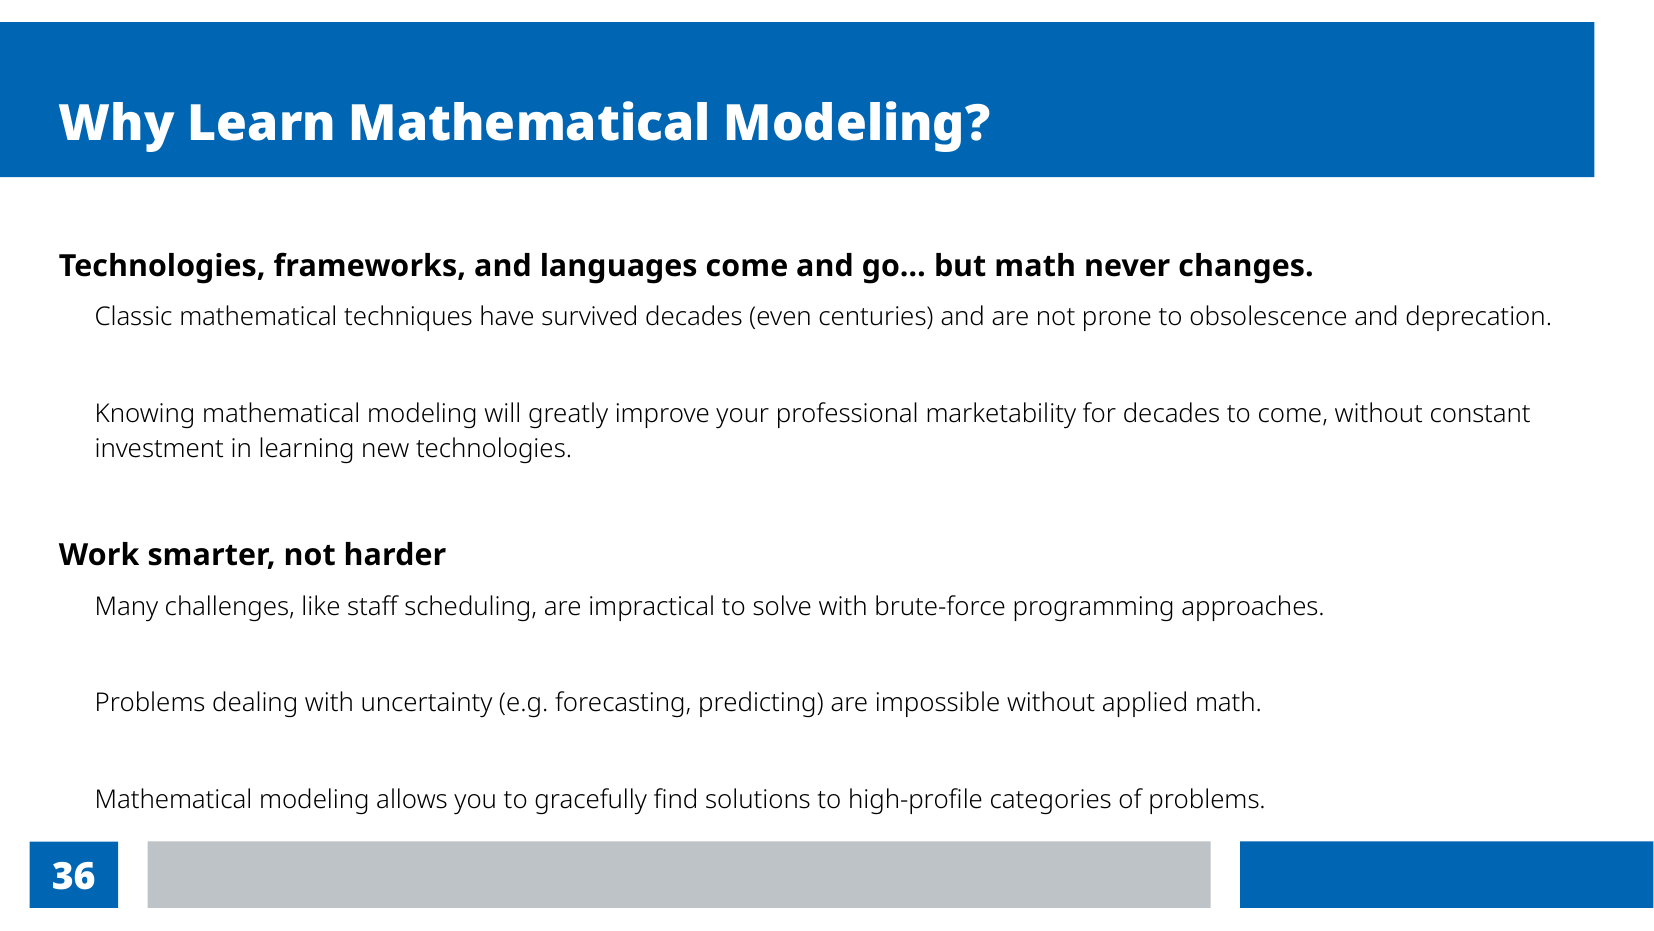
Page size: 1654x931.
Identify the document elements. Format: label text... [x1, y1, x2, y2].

list Technologies, frameworks, and languages come and go… but math never changes. Classic mathematical techniques have survived decades (even centuries) and are not prone to obsolescence and deprecation. Knowing mathematical modeling will greatly improve your professional marketability for decades to come, without constant investment in learning new technologies. Work smarter, not harder Many challenges, like staff scheduling, are impractical to solve with brute-force programming approaches. Problems dealing with uncertainty (e.g. forecasting, predicting) are impossible without applied math. Mathematical modeling allows you to gracefully find solutions to high-profile categories of problems. [59, 243, 1565, 820]
title Why Learn Mathematical Modeling? [59, 44, 1595, 156]
